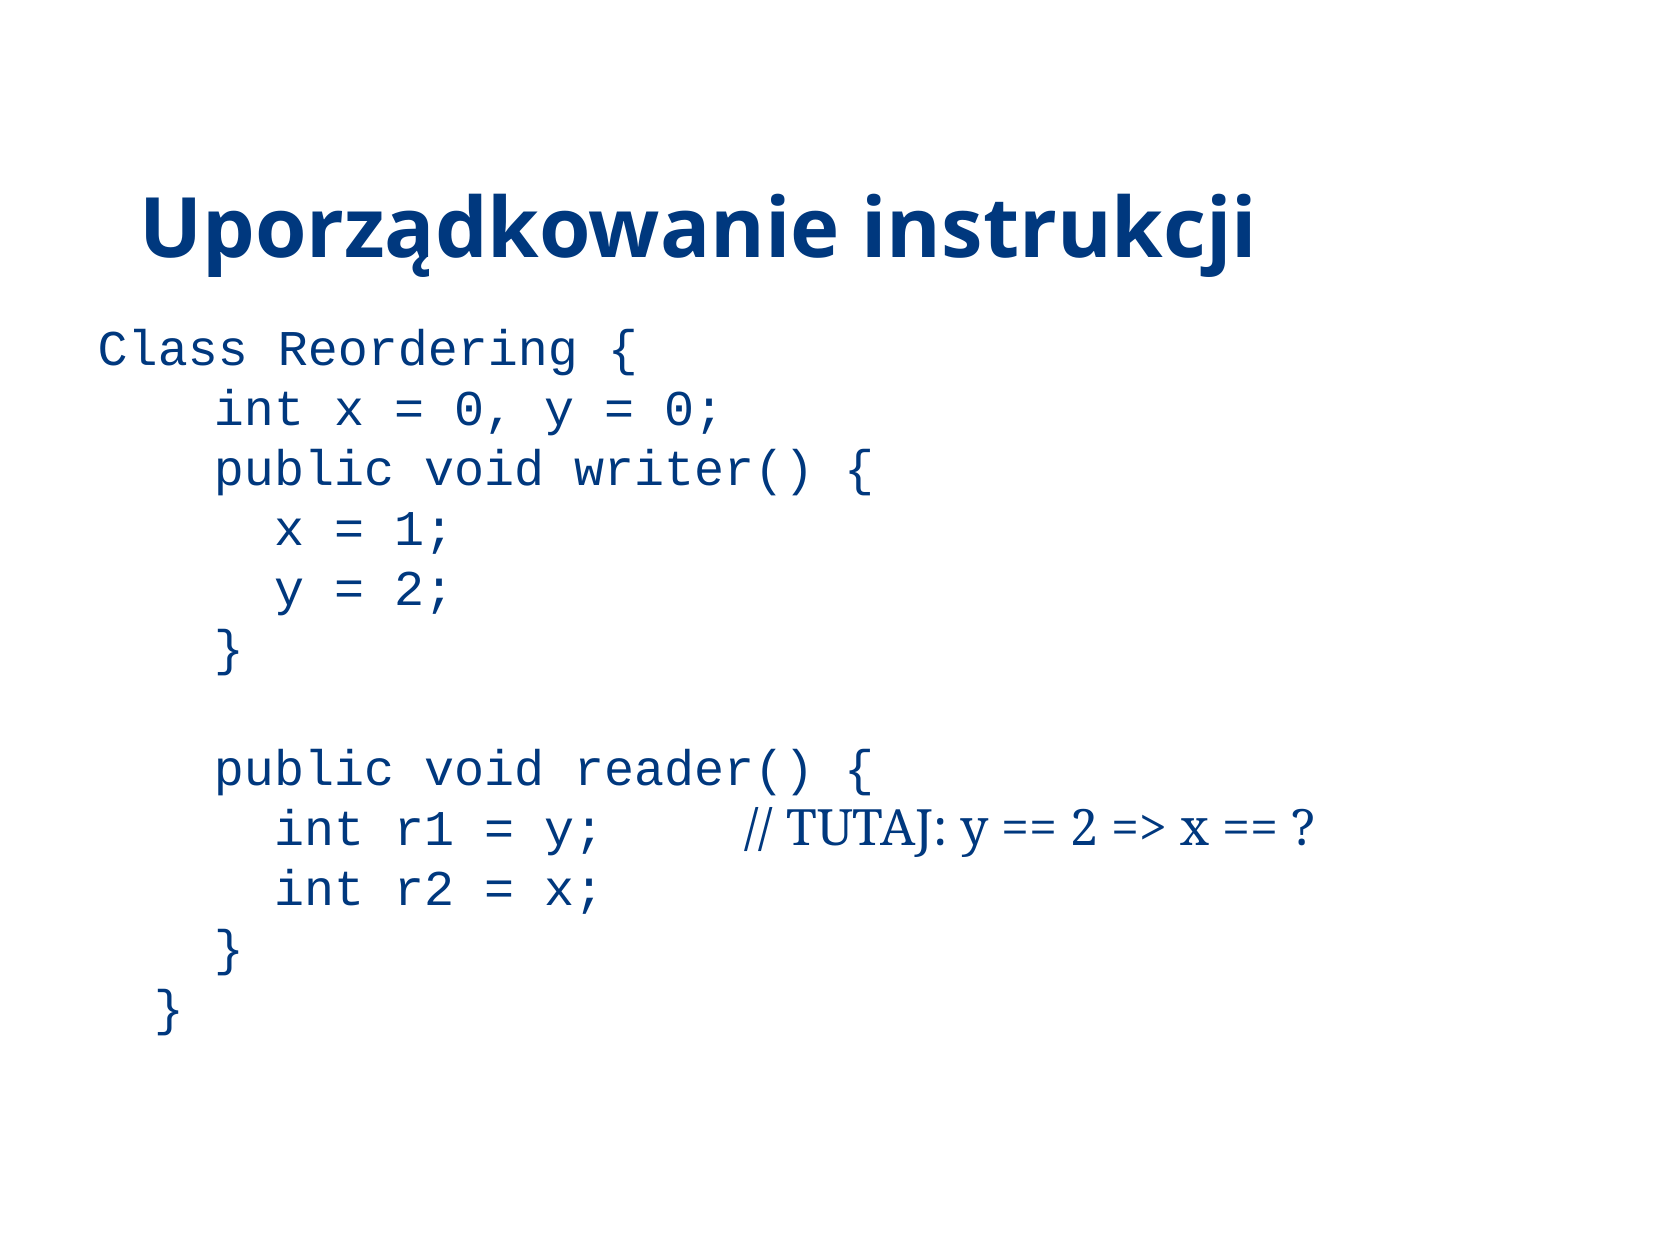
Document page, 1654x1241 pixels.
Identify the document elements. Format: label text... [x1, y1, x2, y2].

title Uporządkowanie instrukcji [82, 49, 1571, 290]
list Class Reordering { int x = 0, y = 0; public void writer() { x = 1; y = 2; } public void reader() { int r1 = y; // TUTAJ: y == 2 => x == ? int r2 = x; } } [82, 299, 1571, 1176]
